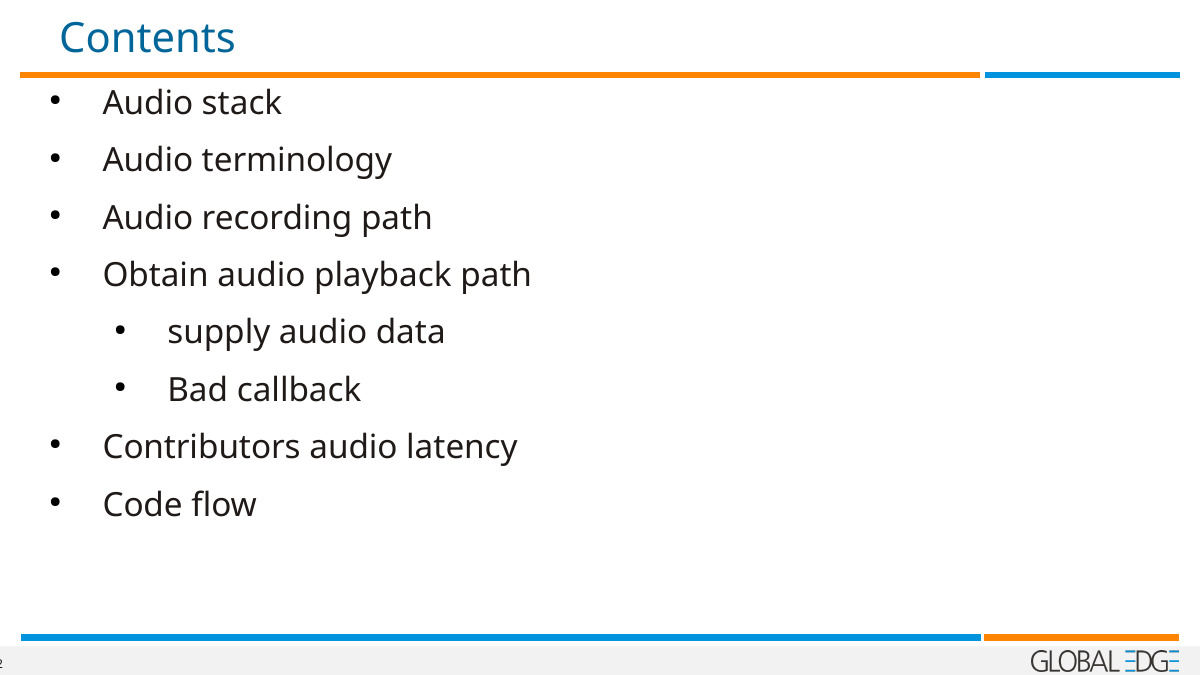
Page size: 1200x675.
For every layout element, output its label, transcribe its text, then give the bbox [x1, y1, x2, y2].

title Contents [12, 9, 1088, 63]
picture [1031, 650, 1179, 672]
list Audio stack Audio terminology Audio recording path Obtain audio playback path supply audio data Bad callback Contributors audio latency Code flow [20, 75, 1179, 616]
